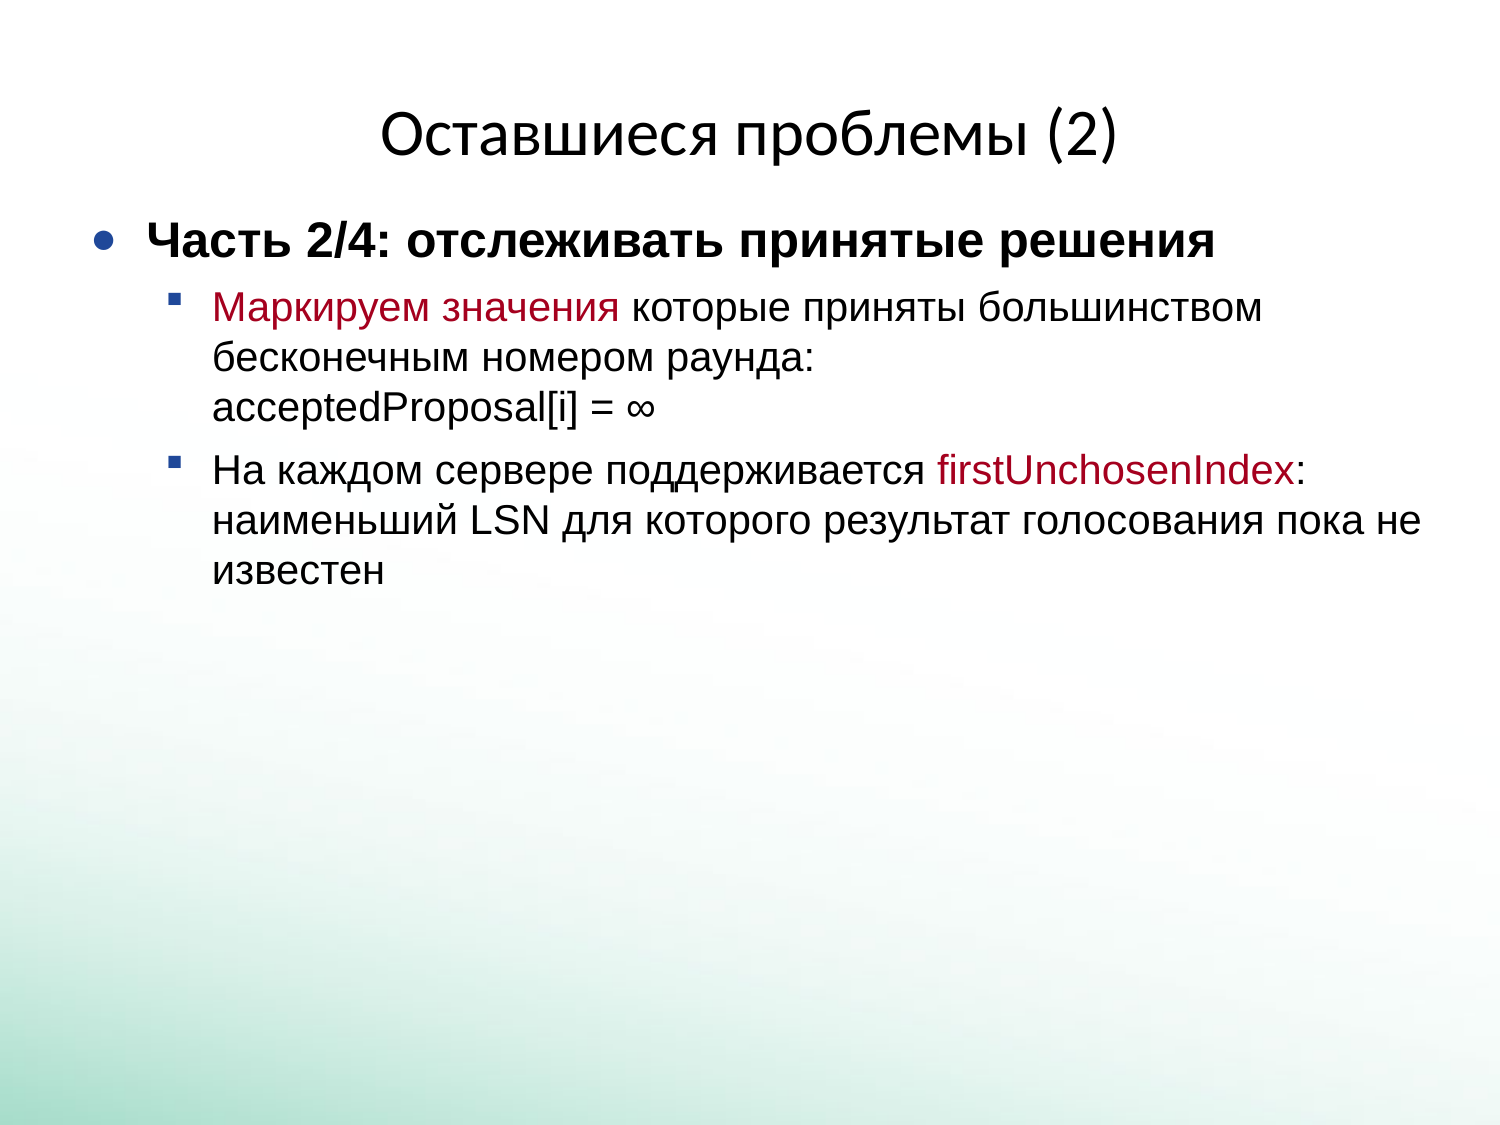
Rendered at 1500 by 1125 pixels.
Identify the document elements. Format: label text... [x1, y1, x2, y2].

list Часть 2/4: отслеживать принятые решения Маркируем значения которые приняты большинством бесконечным номером раунда: acceptedProposal[i] = ∞ На каждом сервере поддерживается firstUnchosenIndex: наименьший LSN для которого результат голосования пока не известен [75, 200, 1450, 1005]
picture [0, 0, 1500, 1125]
title Оставшиеся проблемы (2) [75, 45, 1426, 233]
